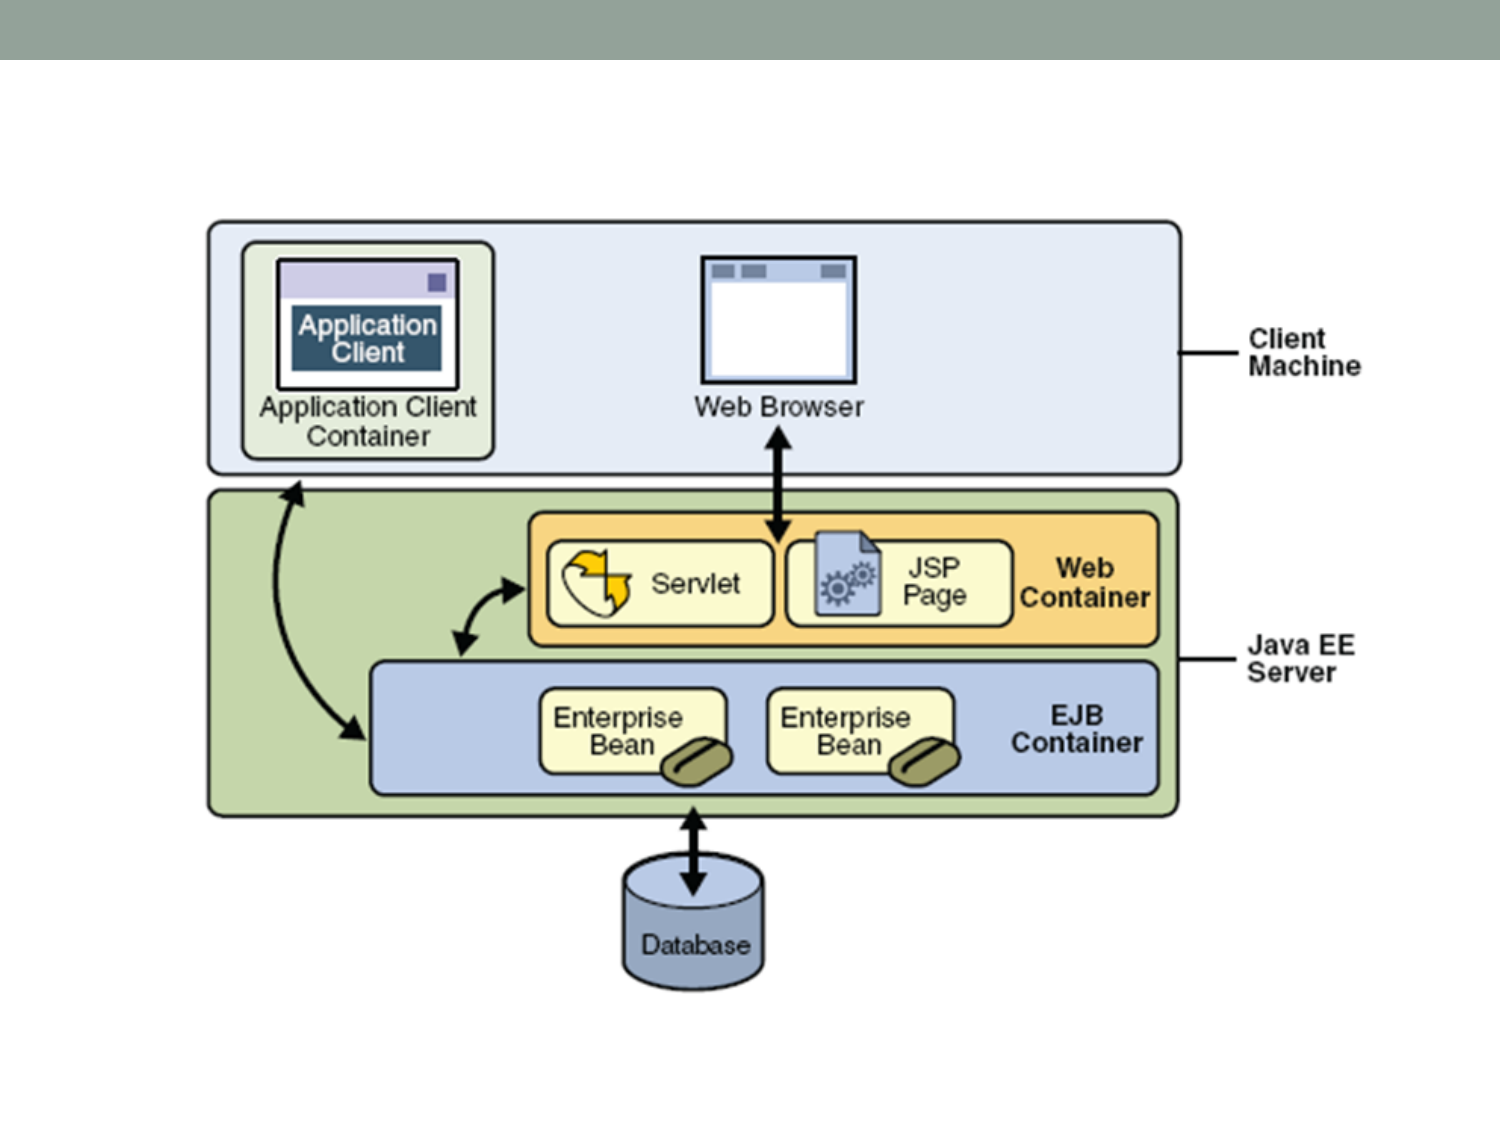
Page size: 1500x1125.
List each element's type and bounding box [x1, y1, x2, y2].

picture [183, 208, 1410, 1009]
